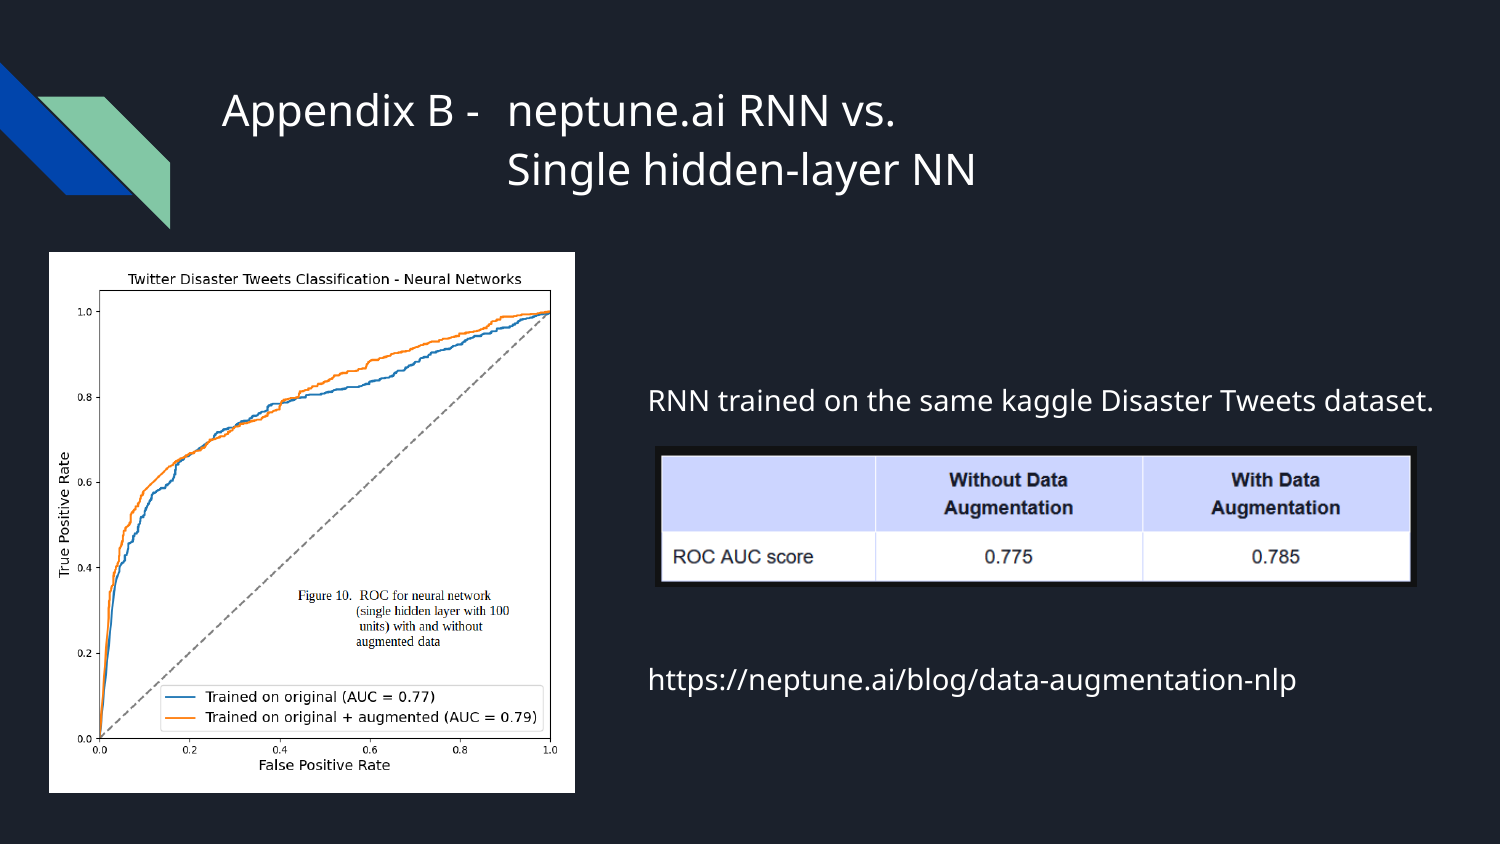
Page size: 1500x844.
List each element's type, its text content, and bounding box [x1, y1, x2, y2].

title Appendix B - neptune.ai RNN vs. Single hidden-layer NN [206, 64, 1188, 215]
text_box RNN trained on the same kaggle Disaster Tweets dataset. https://neptune.ai/blog/data-augmentation-nlp [647, 380, 1435, 699]
picture [655, 446, 1417, 588]
picture [49, 252, 575, 793]
